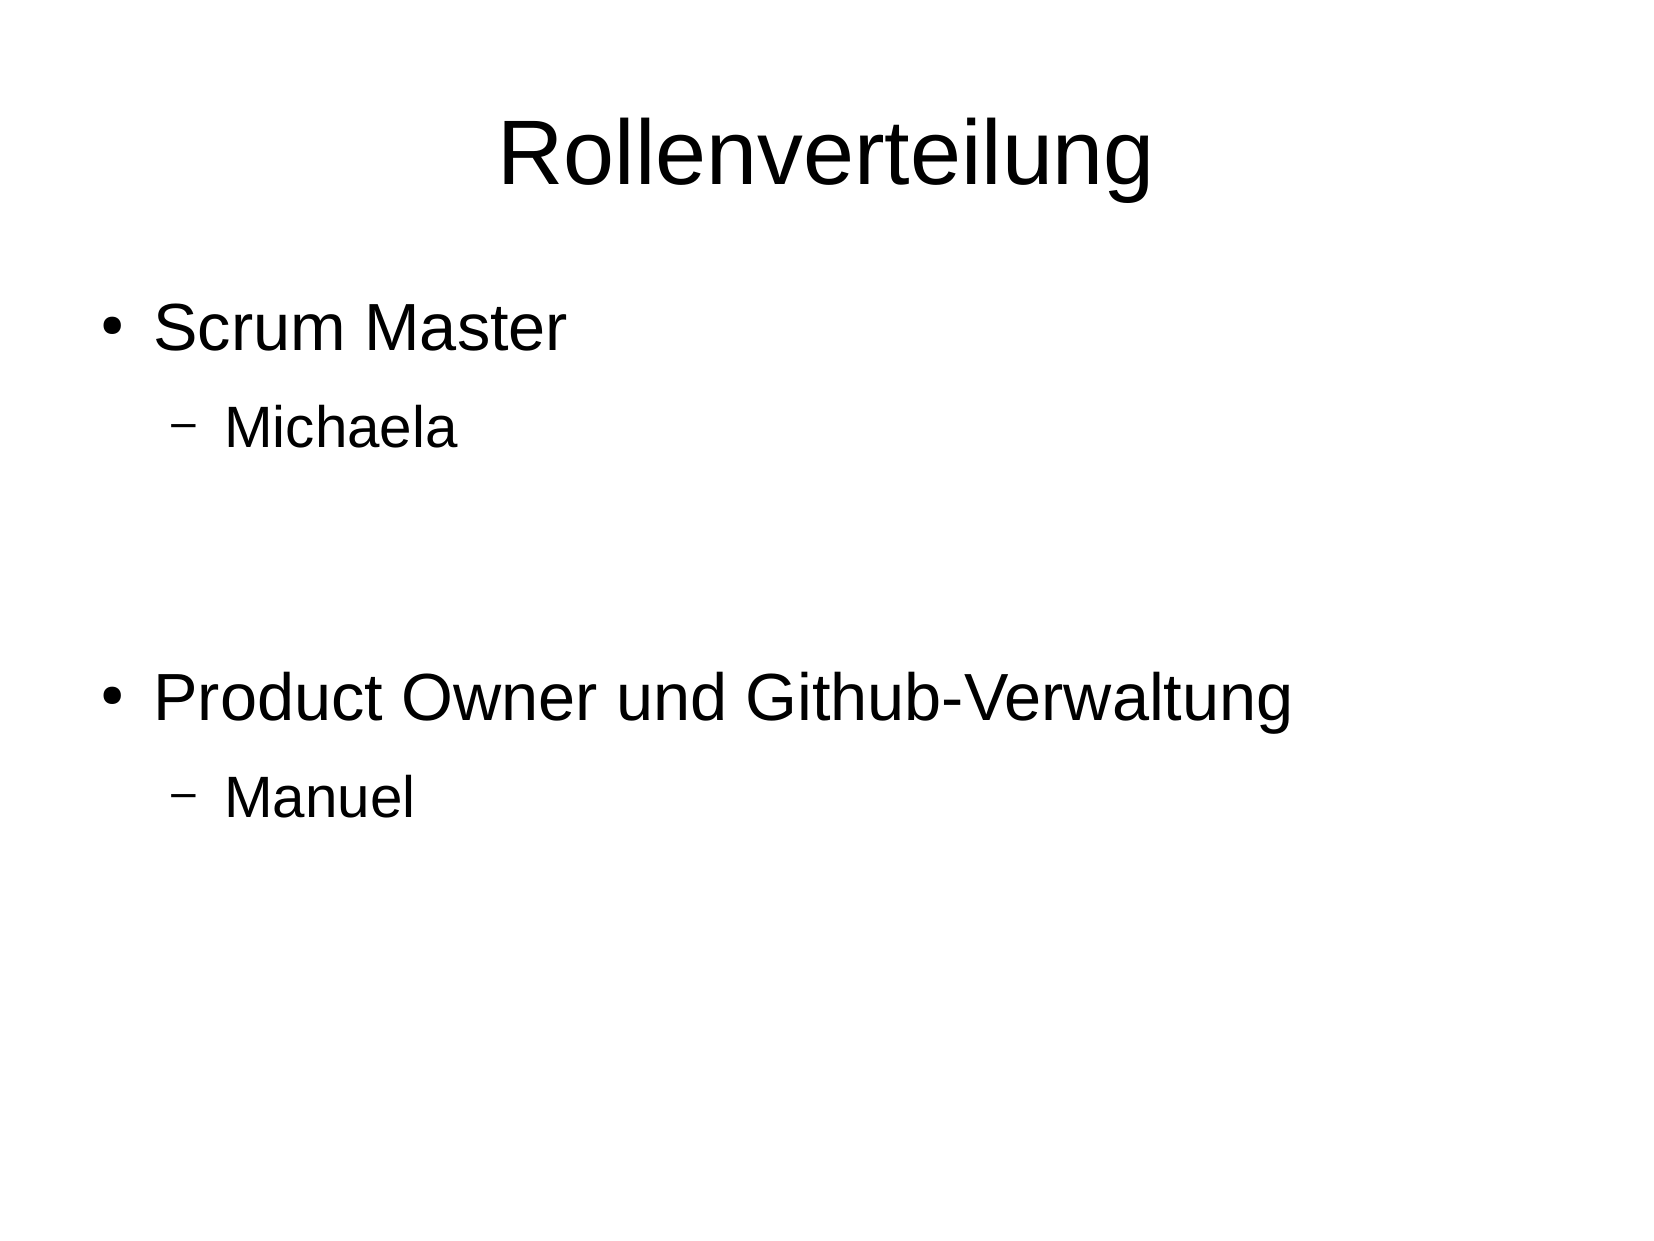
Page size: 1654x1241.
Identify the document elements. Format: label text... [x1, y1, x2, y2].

title Rollenverteilung [82, 49, 1571, 257]
list Scrum Master Michaela Product Owner und Github-Verwaltung Manuel [82, 290, 1571, 1010]
